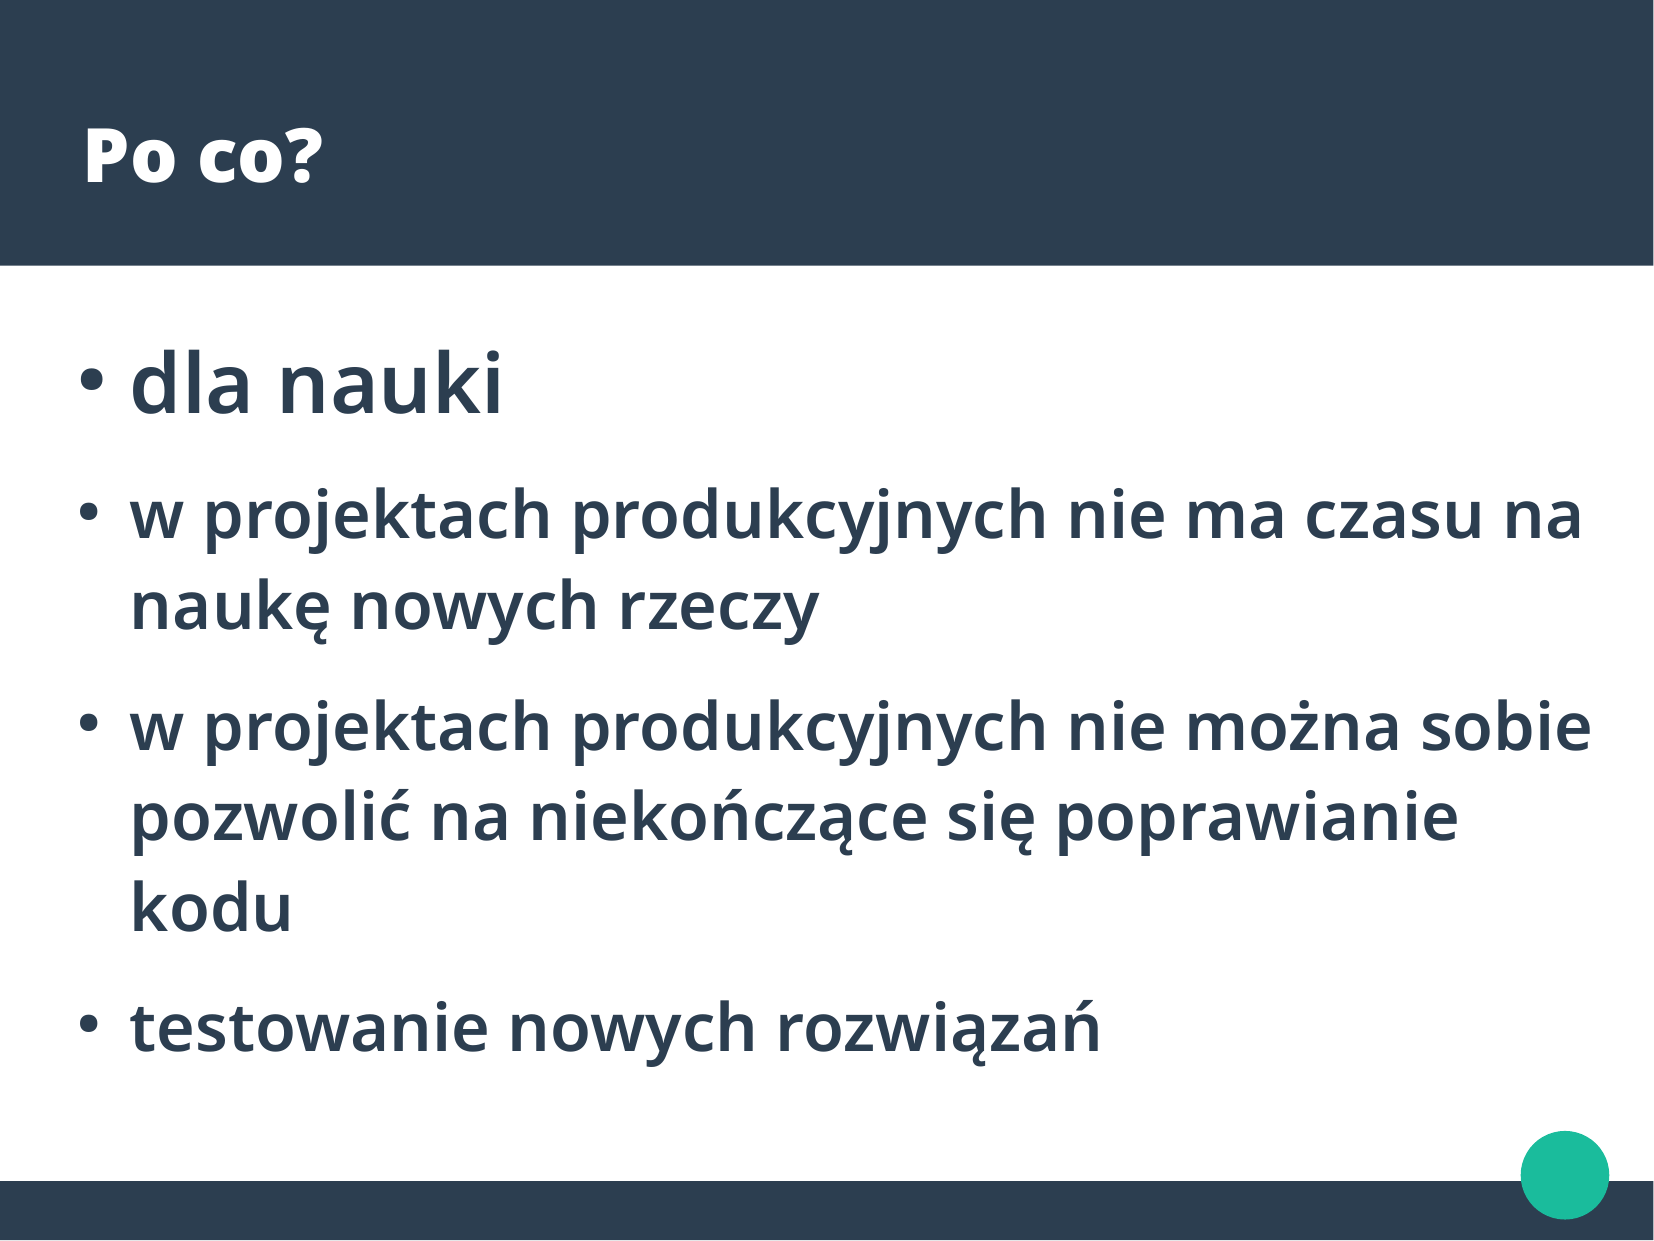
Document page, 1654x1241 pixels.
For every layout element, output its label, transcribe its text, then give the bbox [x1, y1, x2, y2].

title Po co? [82, 49, 1571, 257]
list dla nauki w projektach produkcyjnych nie ma czasu na naukę nowych rzeczy w projektach produkcyjnych nie można sobie pozwolić na niekończące się poprawianie kodu testowanie nowych rozwiązań [59, 324, 1595, 1152]
